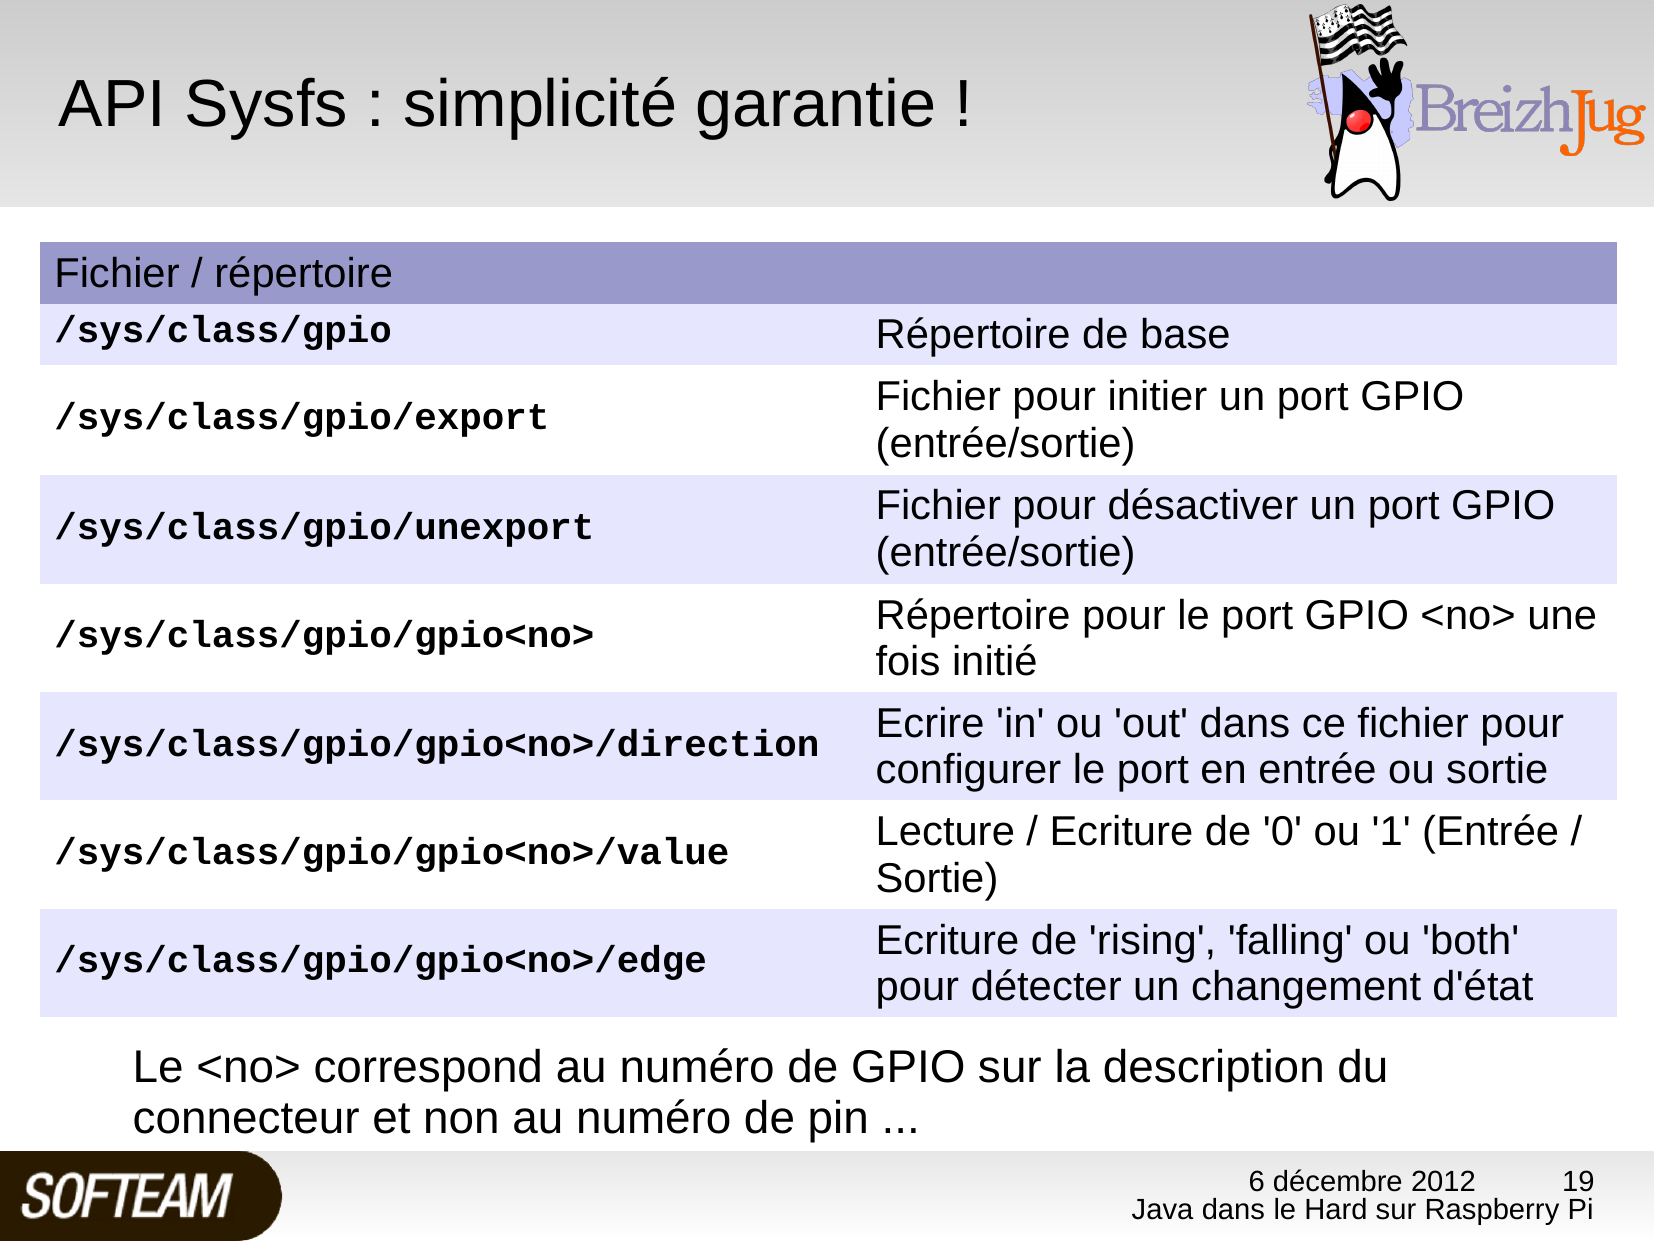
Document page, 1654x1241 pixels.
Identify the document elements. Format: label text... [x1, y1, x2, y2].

table_cell /sys/class/gpio/gpio<no> [40, 584, 861, 692]
table_cell /sys/class/gpio/export [40, 365, 861, 475]
picture [0, 1151, 286, 1241]
text_box Le <no> correspond au numéro de GPIO sur la description du connecteur et non au numéro de pin ... [117, 1033, 1536, 1151]
table_cell Ecriture de 'rising', 'falling' ou 'both' pour détecter un changement d'état [861, 909, 1617, 1017]
title API Sysfs : simplicité garantie ! [59, 29, 1359, 178]
table_cell /sys/class/gpio/gpio<no>/direction [40, 692, 861, 800]
table_cell Fichier pour initier un port GPIO (entrée/sortie) [861, 365, 1617, 475]
table_cell Répertoire de base [861, 304, 1617, 365]
table_cell Répertoire pour le port GPIO <no> une fois initié [861, 584, 1617, 692]
table_cell Lecture / Ecriture de '0' ou '1' (Entrée / Sortie) [861, 800, 1617, 909]
table_cell /sys/class/gpio/unexport [40, 475, 861, 584]
table_cell Fichier pour désactiver un port GPIO (entrée/sortie) [861, 475, 1617, 584]
table_header [861, 242, 1617, 304]
table_header Fichier / répertoire [40, 242, 861, 304]
table_cell Ecrire 'in' ou 'out' dans ce fichier pour configurer le port en entrée ou sortie [861, 692, 1617, 800]
table_cell /sys/class/gpio/gpio<no>/edge [40, 909, 861, 1017]
table_cell /sys/class/gpio [40, 304, 861, 365]
table_cell /sys/class/gpio/gpio<no>/value [40, 800, 861, 909]
picture [1299, 0, 1654, 206]
